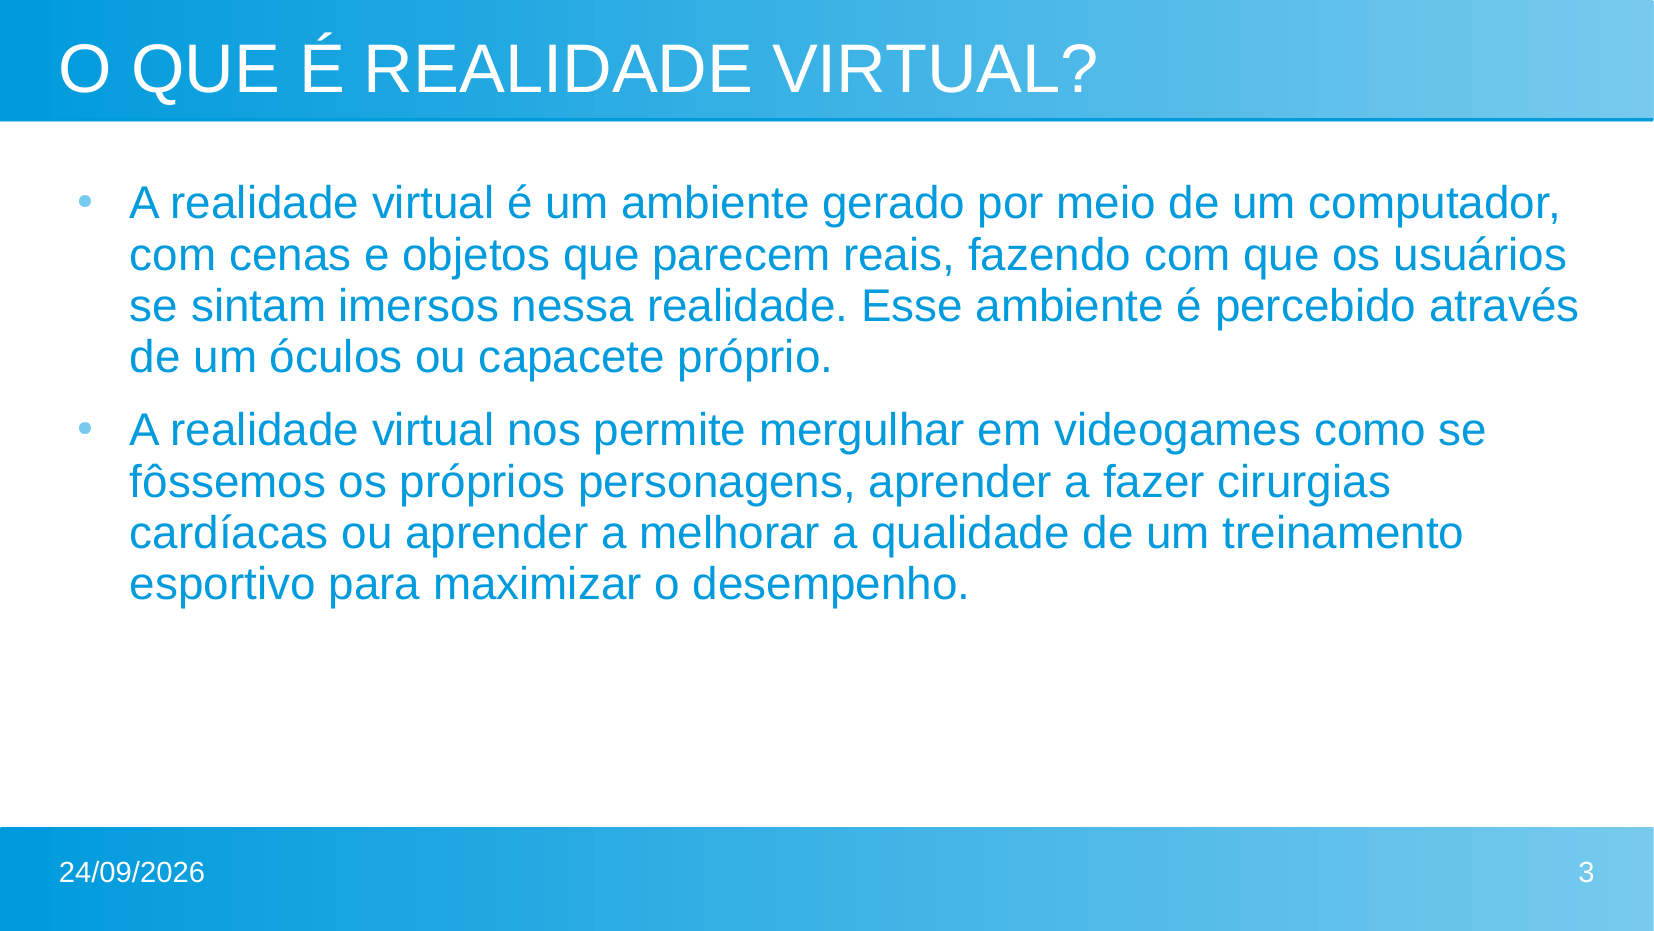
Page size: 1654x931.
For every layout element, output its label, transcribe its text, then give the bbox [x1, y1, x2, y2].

list A realidade virtual é um ambiente gerado por meio de um computador, com cenas e objetos que parecem reais, fazendo com que os usuários se sintam imersos nessa realidade. Esse ambiente é percebido através de um óculos ou capacete próprio. A realidade virtual nos permite mergulhar em videogames como se fôssemos os próprios personagens, aprender a fazer cirurgias cardíacas ou aprender a melhorar a qualidade de um treinamento esportivo para maximizar o desempenho. [59, 177, 1595, 768]
title O QUE É REALIDADE VIRTUAL? [59, 29, 1595, 108]
